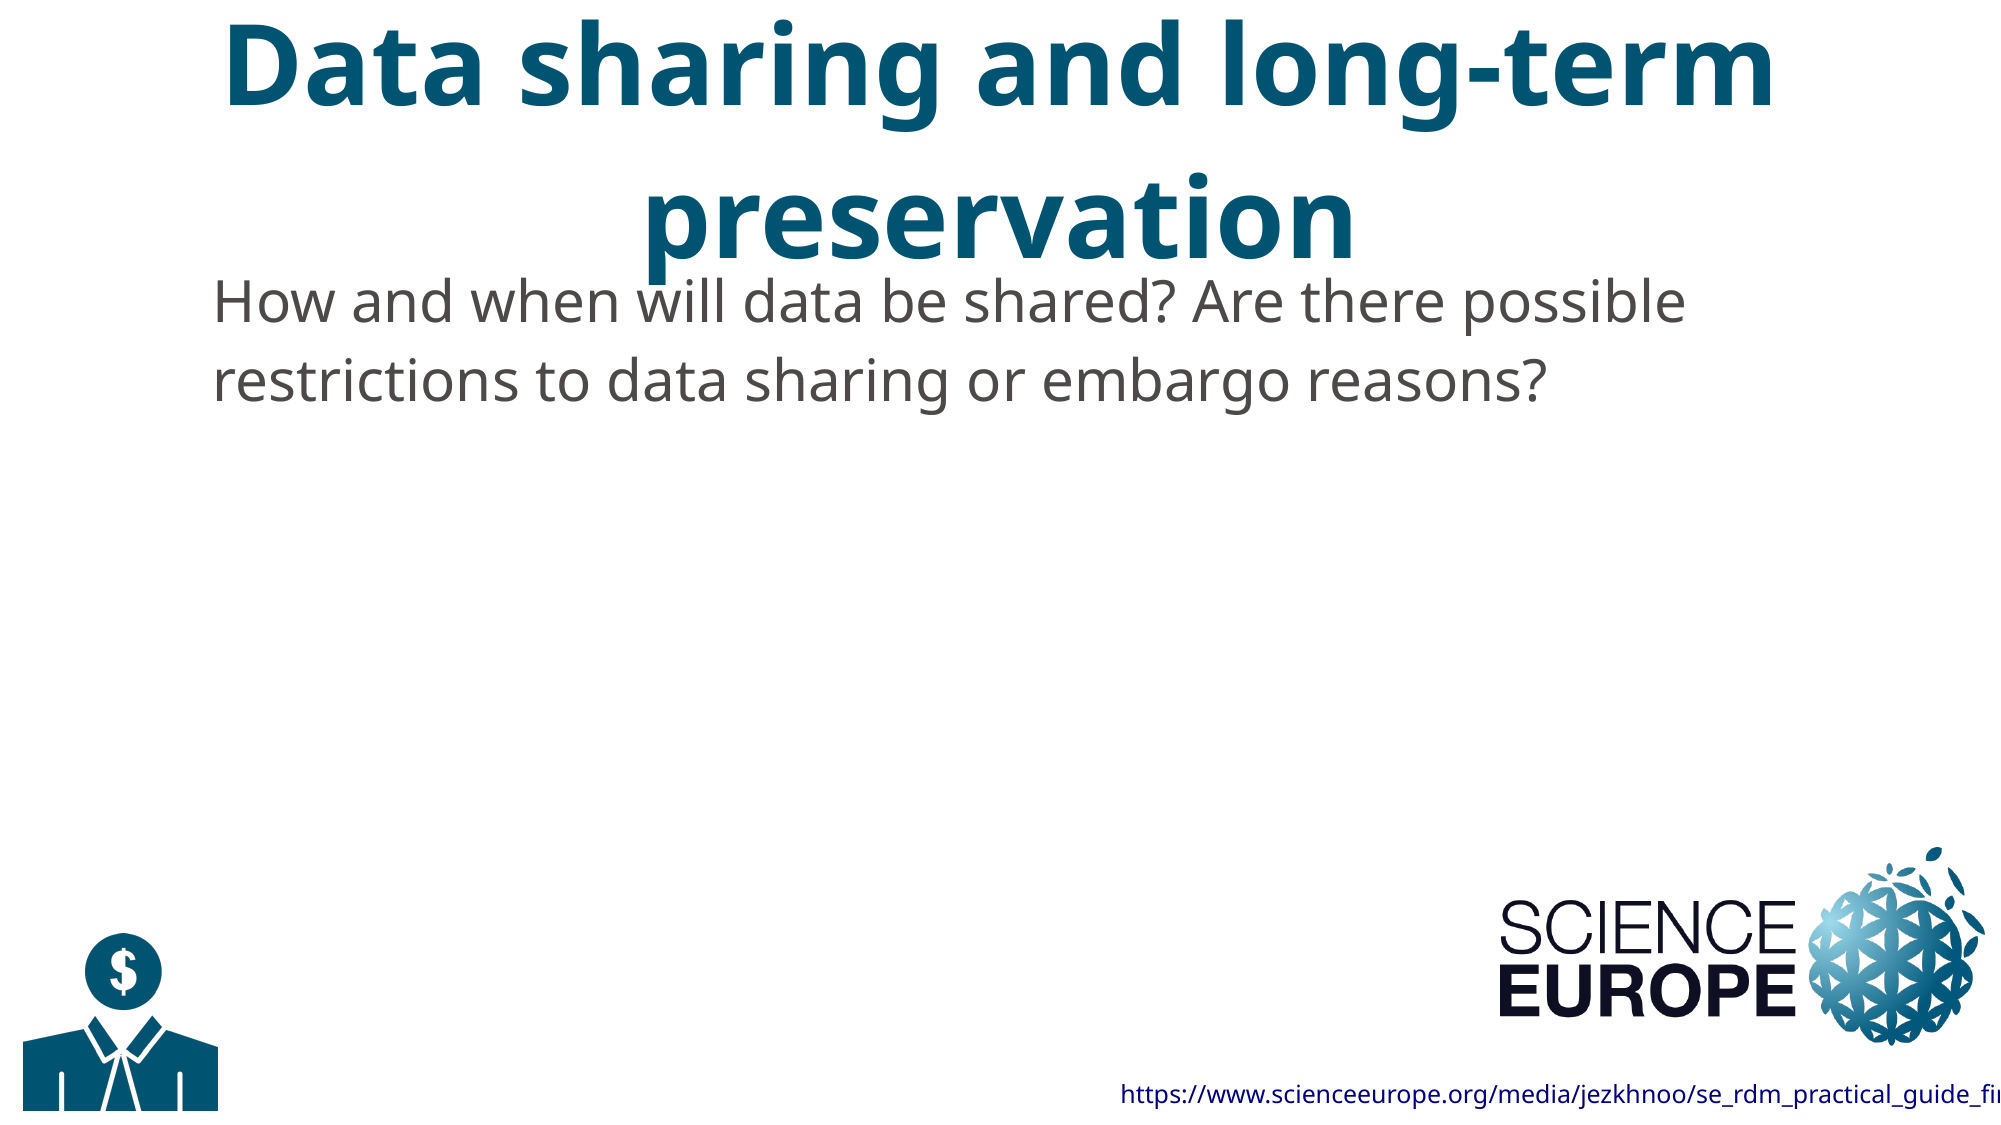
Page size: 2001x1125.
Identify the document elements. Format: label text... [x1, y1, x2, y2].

text_box https://www.scienceeurope.org/media/jezkhnoo/se_rdm_practical_guide_final.pdf [1105, 1068, 1985, 1109]
picture [1500, 847, 1985, 1046]
picture [1961, 979, 1967, 986]
picture [111, 948, 136, 995]
picture [1930, 995, 1942, 1009]
picture [60, 1072, 64, 1111]
text_box How and when will data be shared? Are there possible restrictions to data sharing or embargo reasons? [162, 252, 1808, 851]
picture [23, 933, 218, 1111]
title Data sharing and long-term preservation [100, 26, 1900, 252]
picture [178, 1072, 182, 1111]
picture [1943, 976, 1952, 989]
